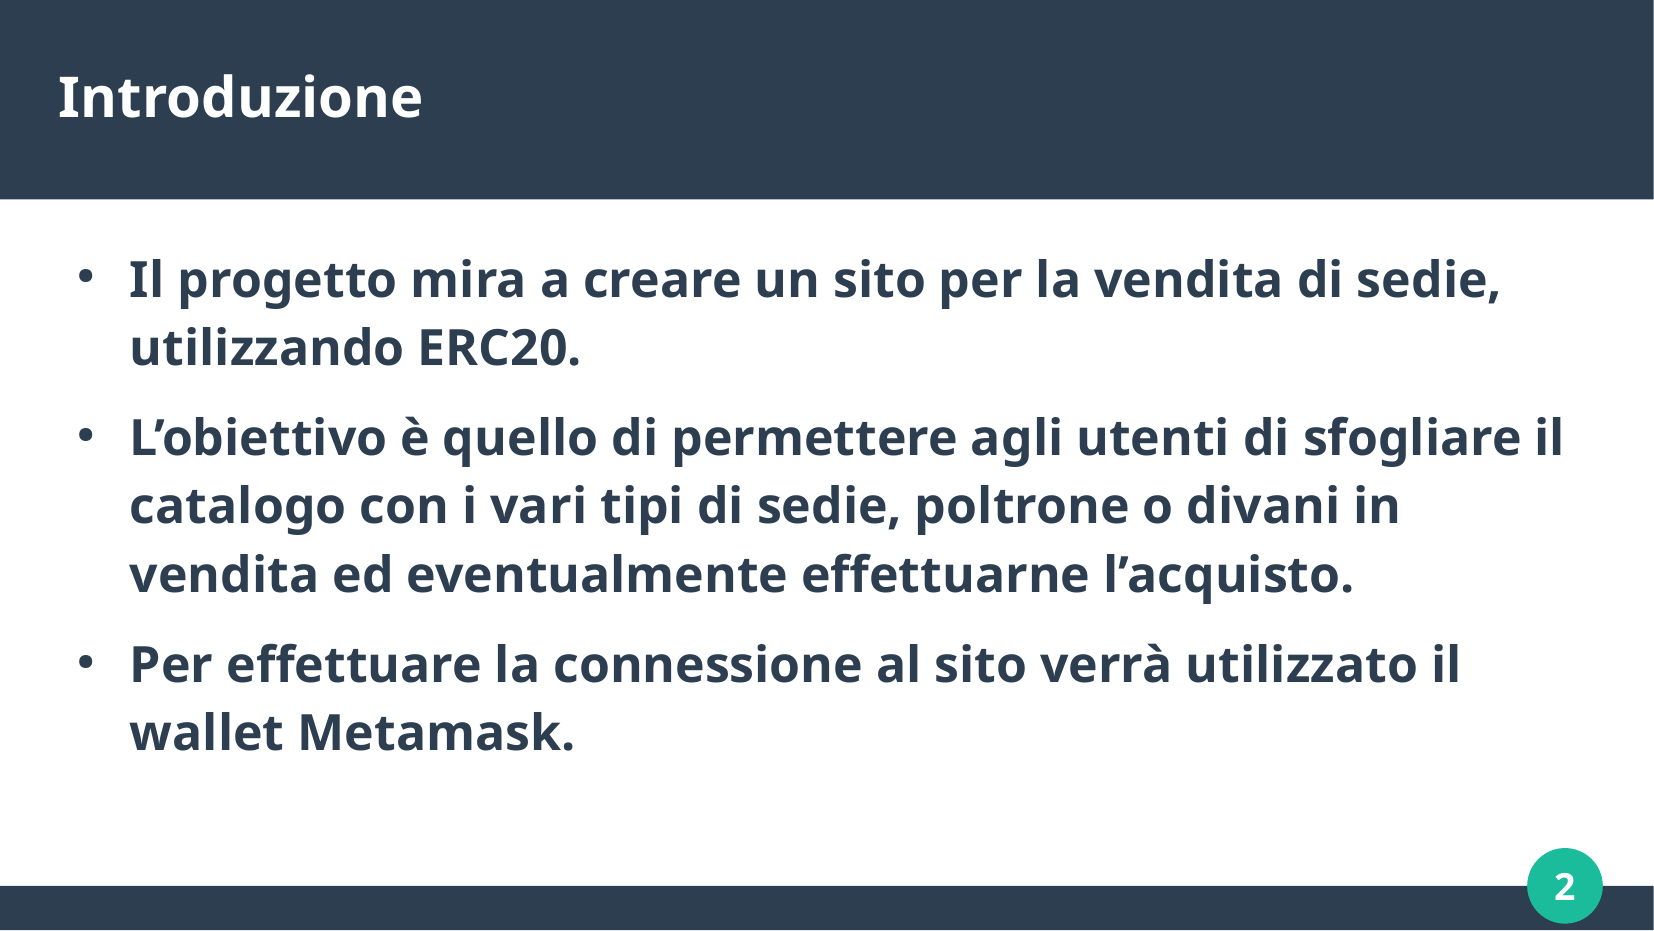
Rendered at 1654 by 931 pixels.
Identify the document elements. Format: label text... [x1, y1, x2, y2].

list Il progetto mira a creare un sito per la vendita di sedie, utilizzando ERC20. L’obiettivo è quello di permettere agli utenti di sfogliare il catalogo con i vari tipi di sedie, poltrone o divani in vendita ed eventualmente effettuarne l’acquisto. Per effettuare la connessione al sito verrà utilizzato il wallet Metamask. [59, 243, 1595, 864]
title Introduzione [59, 37, 1595, 156]
